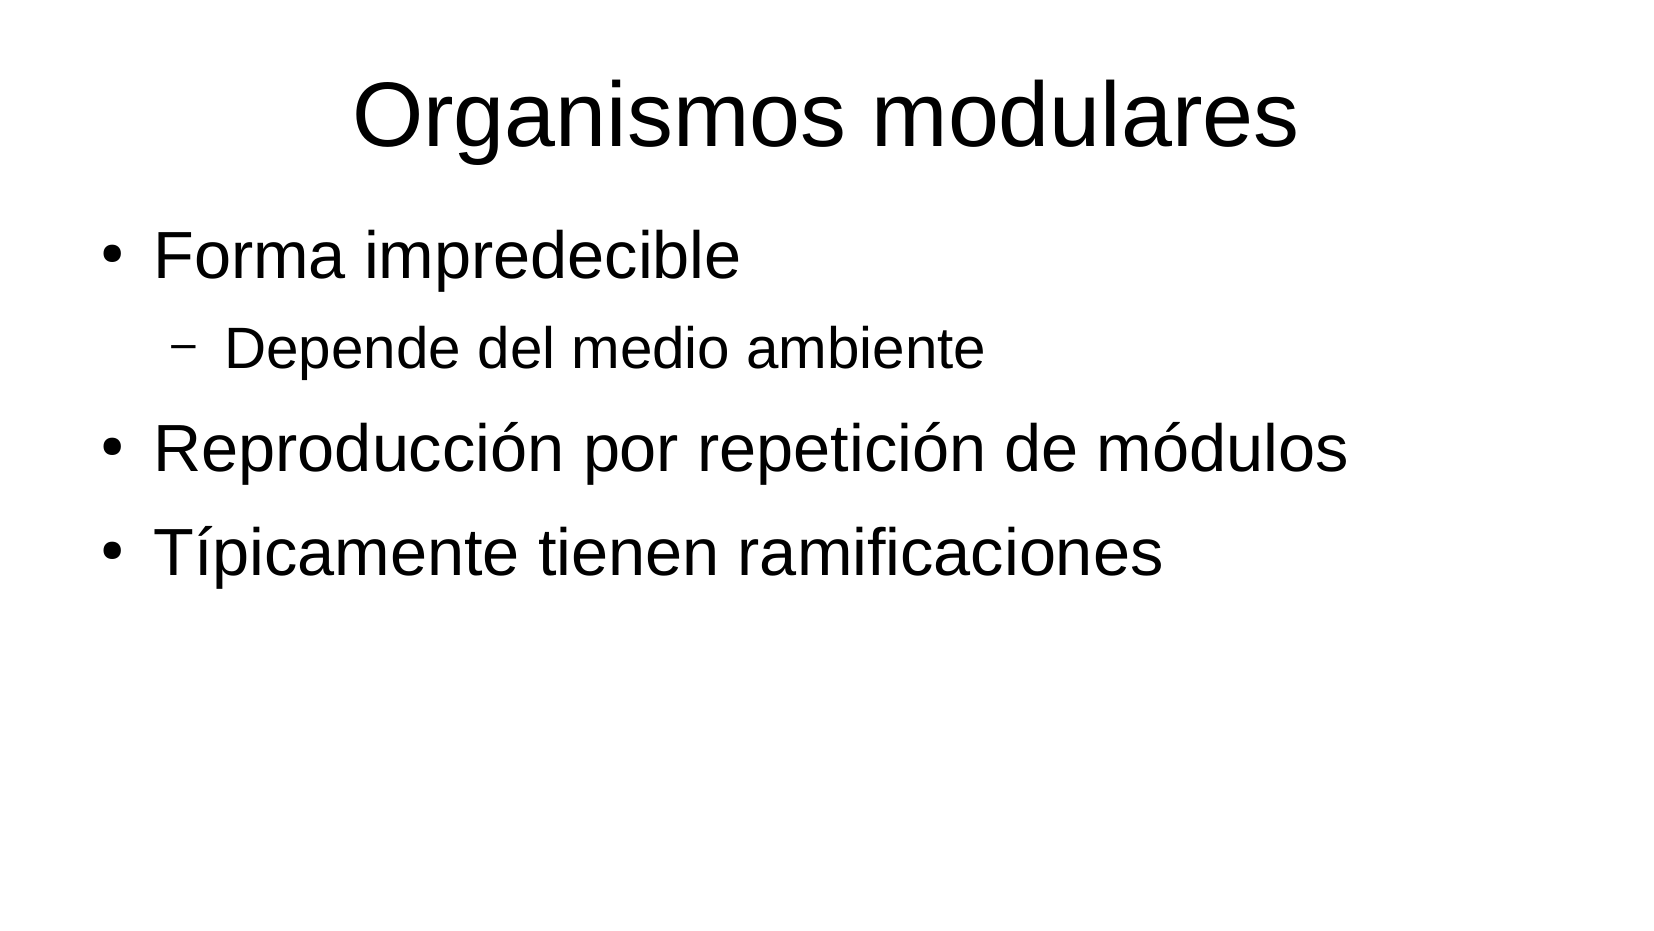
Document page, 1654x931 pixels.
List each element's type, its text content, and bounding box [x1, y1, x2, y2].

title Organismos modulares [82, 37, 1571, 193]
list Forma impredecible Depende del medio ambiente Reproducción por repetición de módulos Típicamente tienen ramificaciones [82, 217, 1447, 758]
